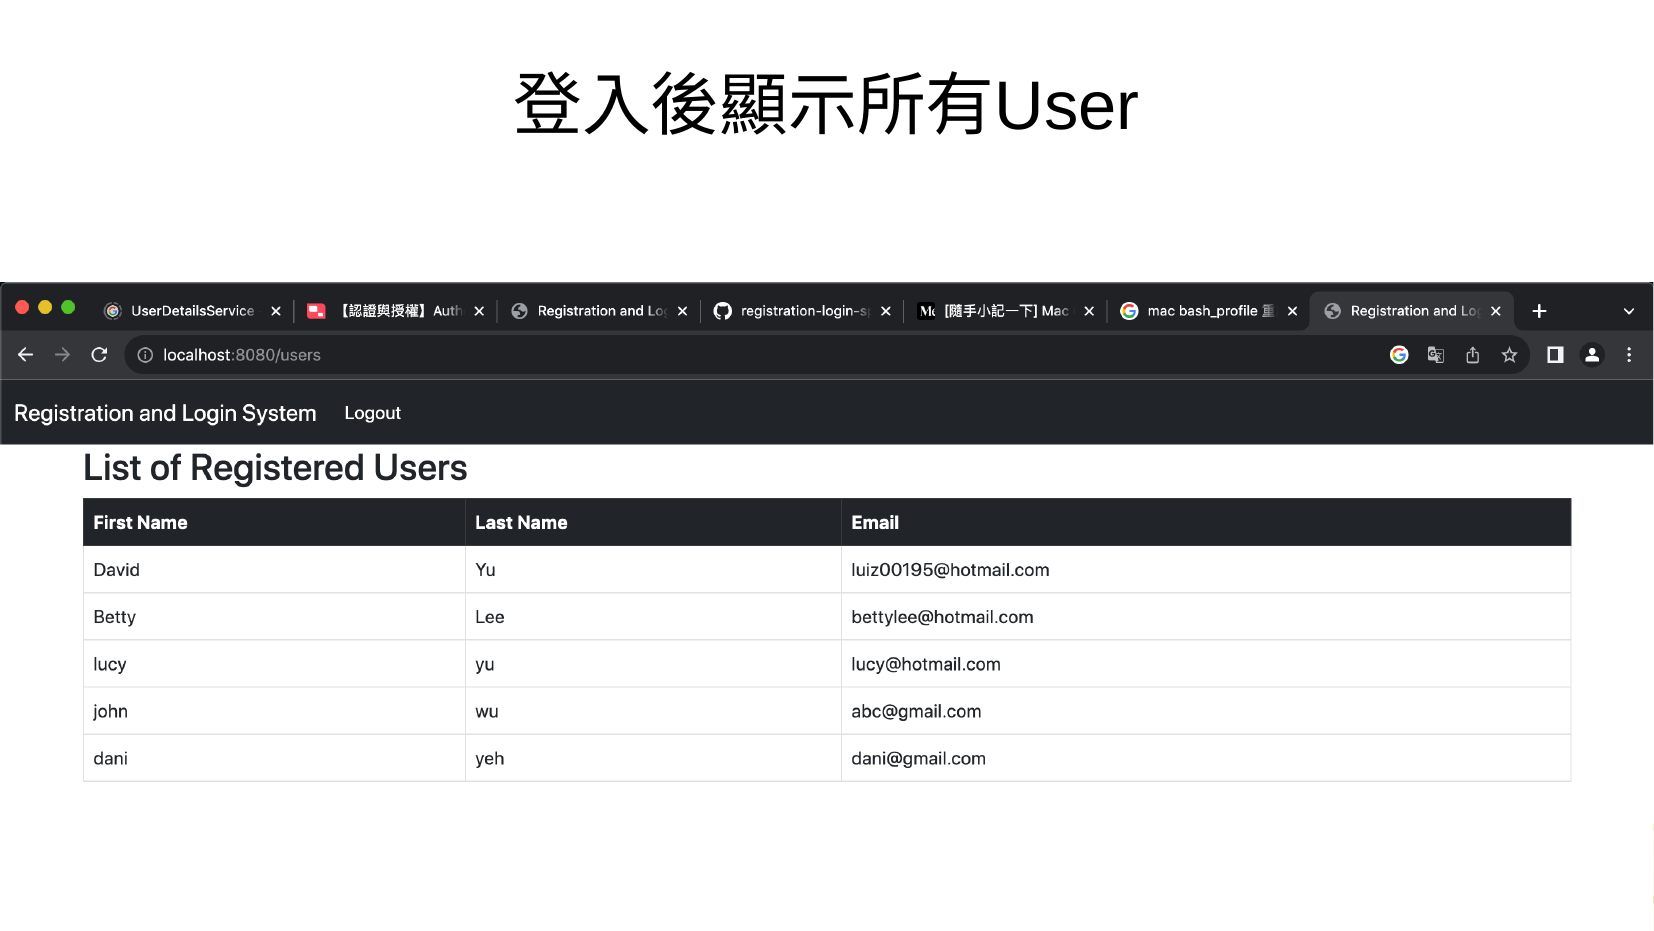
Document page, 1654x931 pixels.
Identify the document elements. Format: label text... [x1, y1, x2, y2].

picture [0, 282, 1654, 931]
title 登入後顯示所有User [88, 29, 1565, 178]
